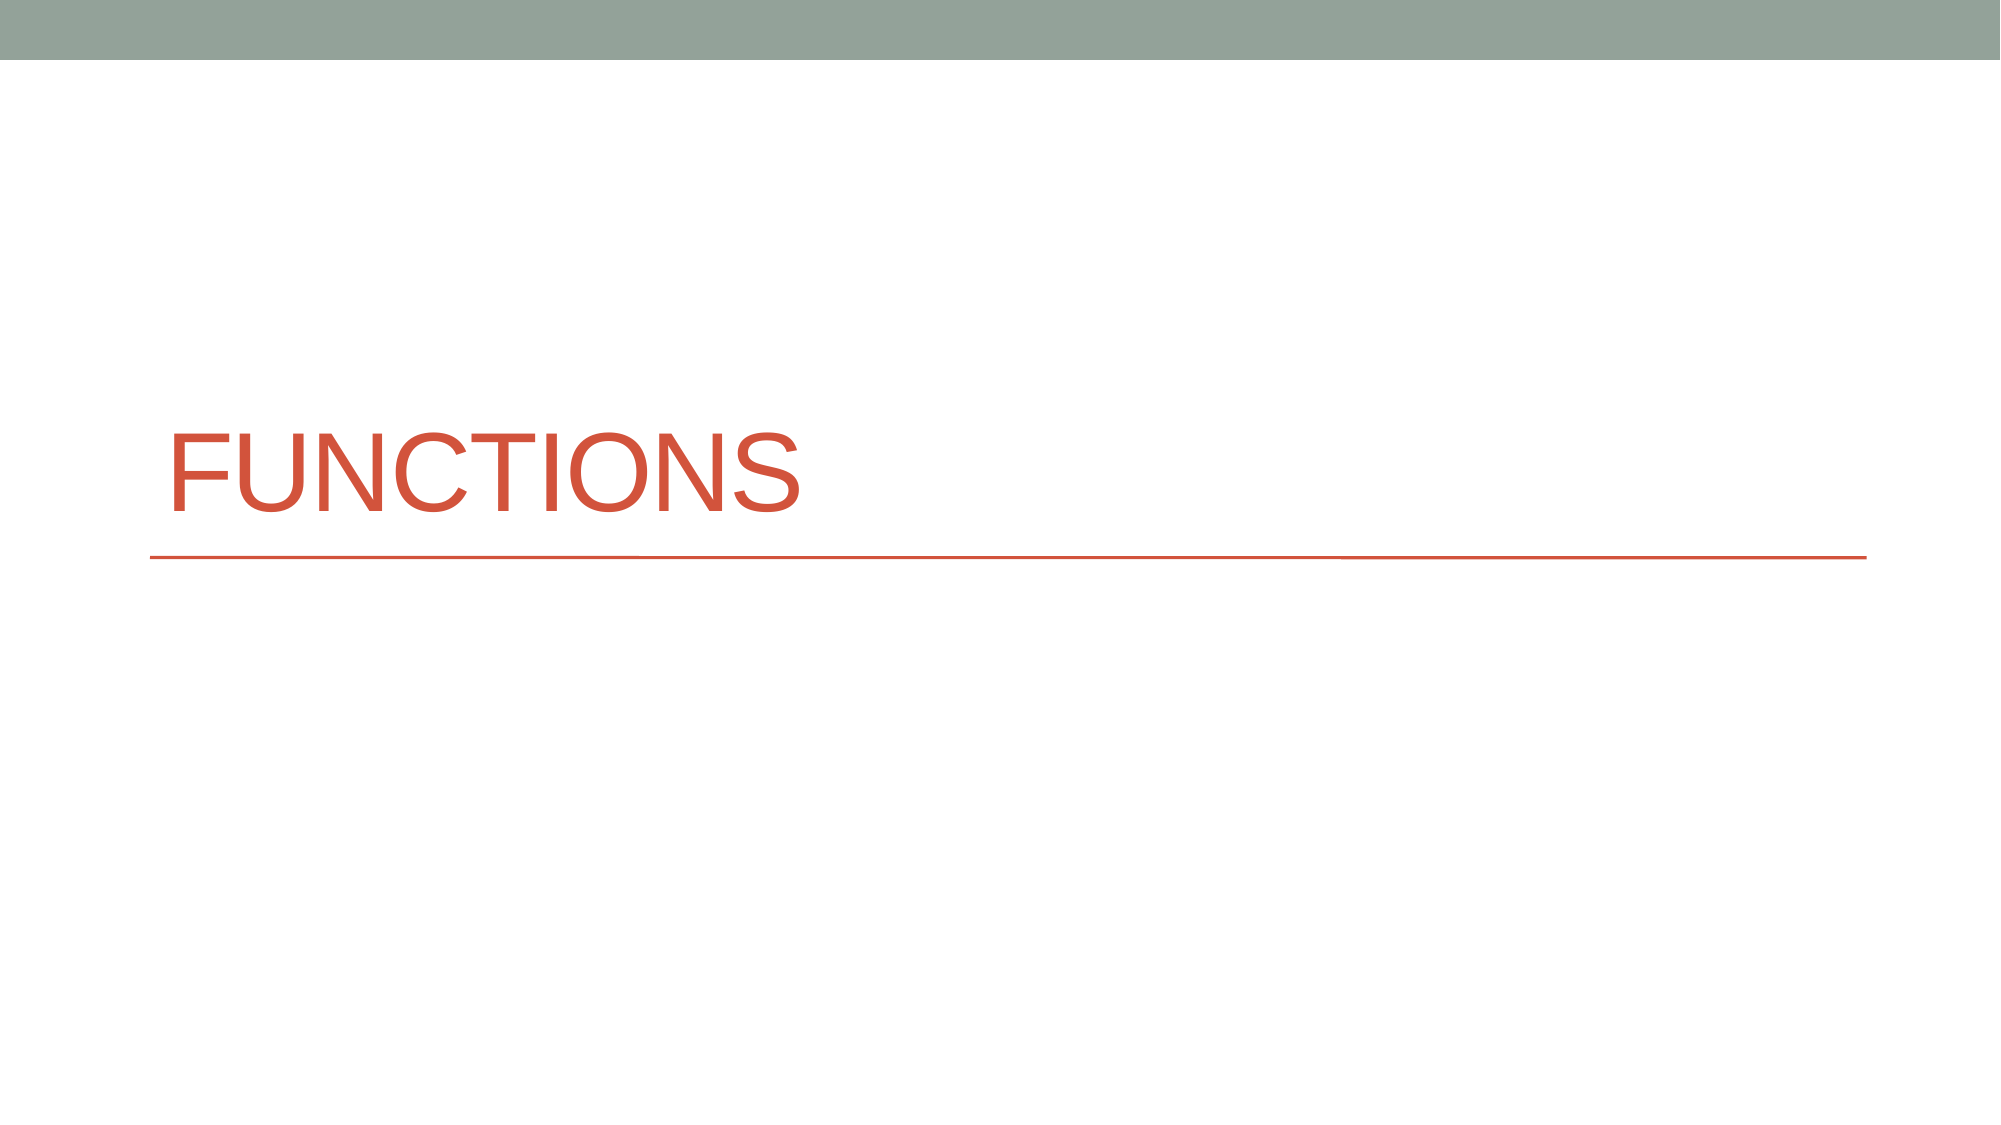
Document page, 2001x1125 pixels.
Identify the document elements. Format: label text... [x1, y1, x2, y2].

title Functions [150, 224, 1867, 542]
